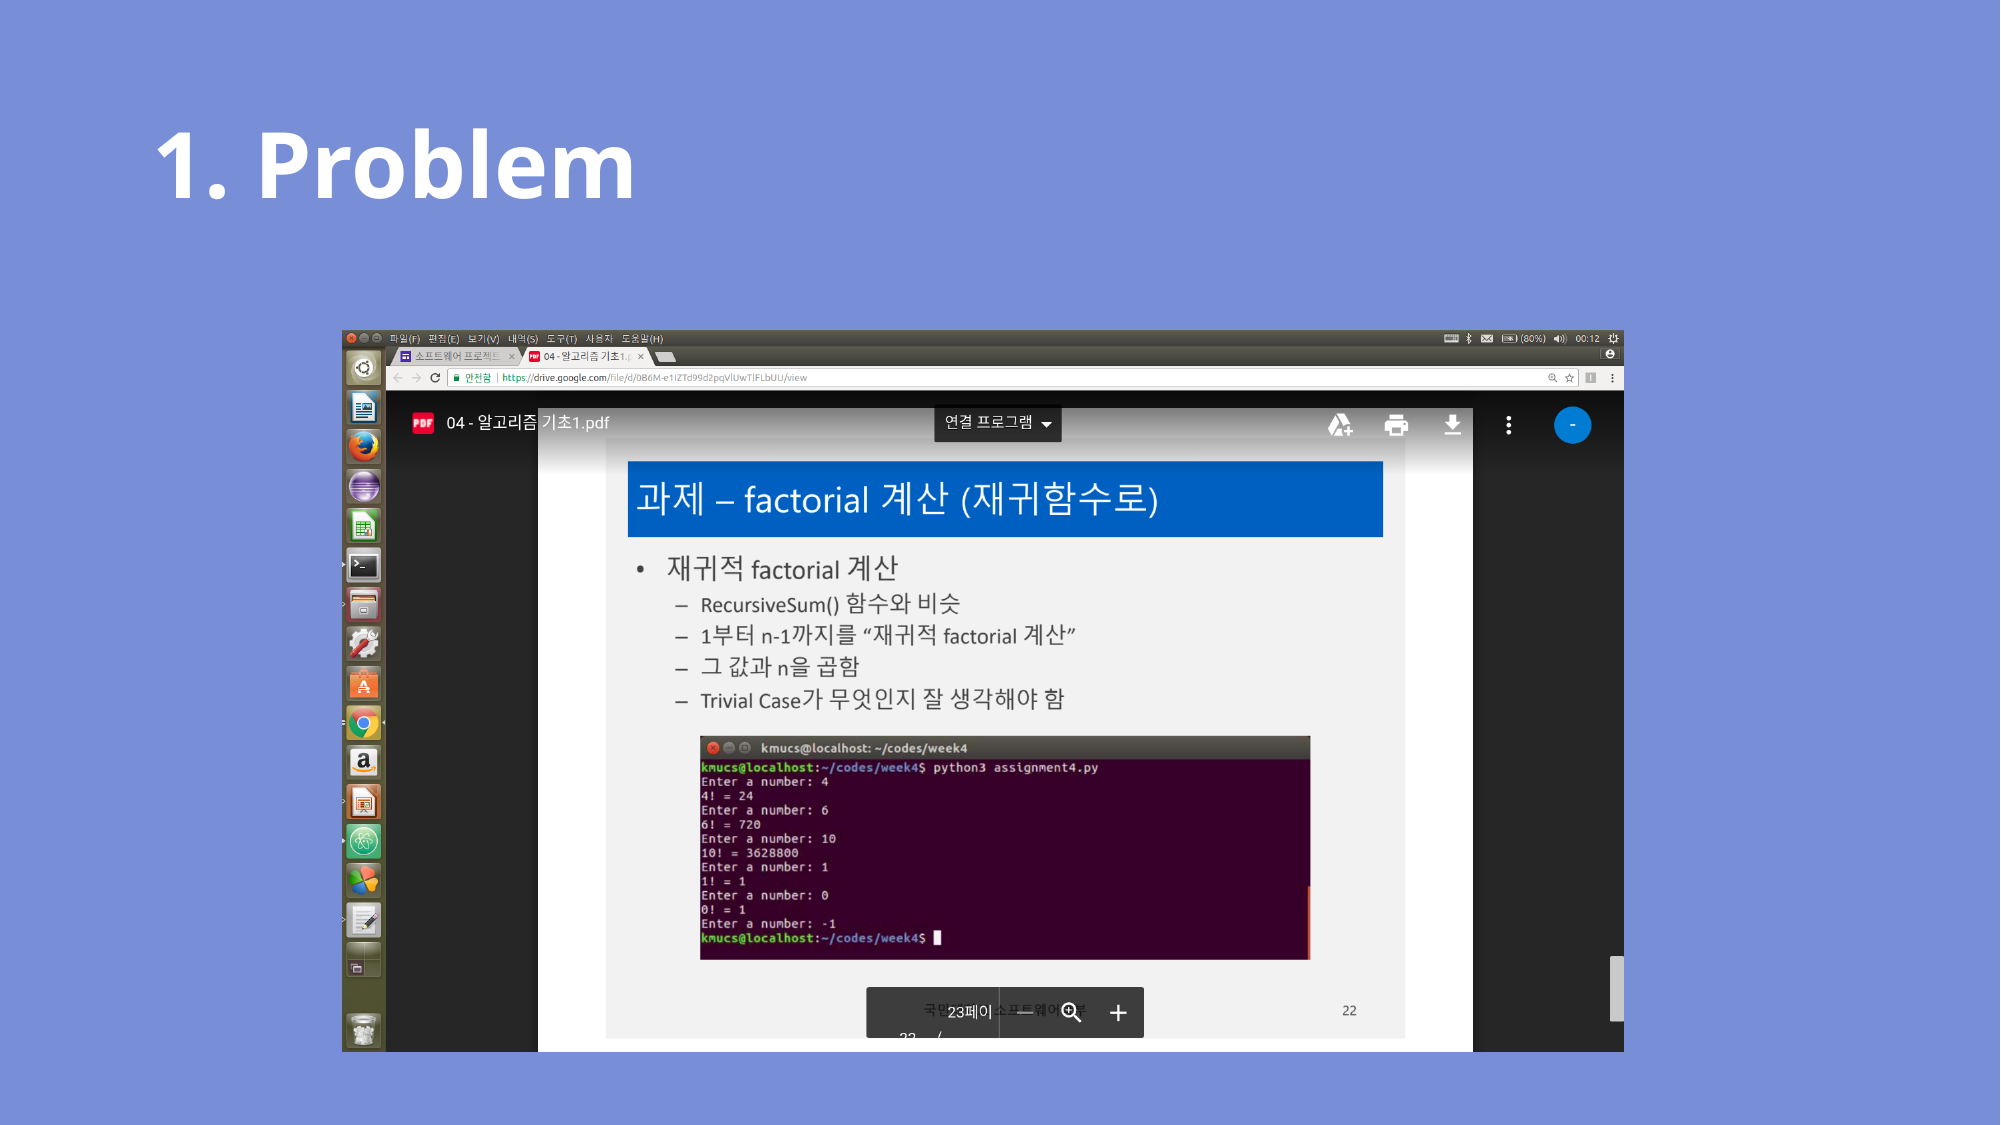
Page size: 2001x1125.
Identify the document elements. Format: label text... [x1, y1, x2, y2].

picture [342, 330, 1624, 1052]
text_box 1. Problem [137, 59, 1863, 277]
